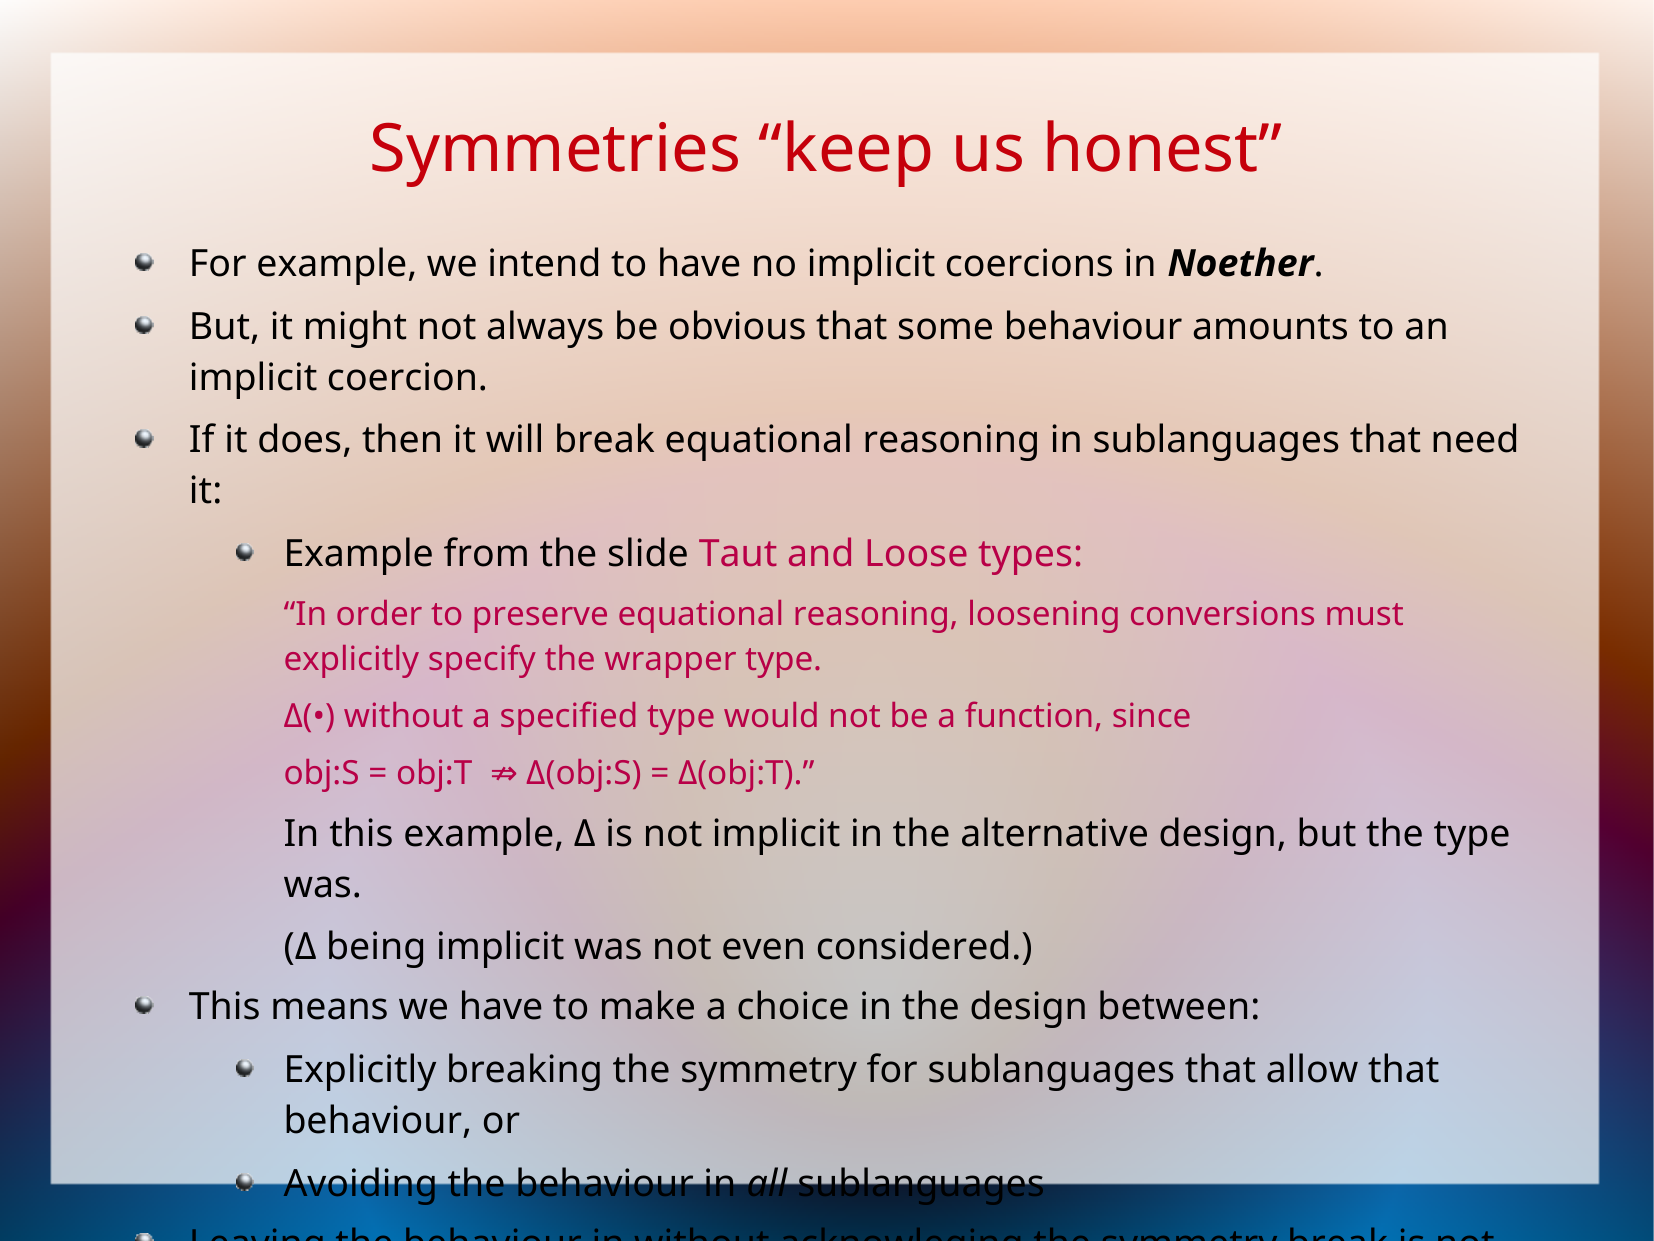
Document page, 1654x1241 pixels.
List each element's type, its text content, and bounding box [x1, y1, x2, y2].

picture [0, 0, 1654, 1241]
title Symmetries “keep us honest” [82, 55, 1571, 237]
list For example, we intend to have no implicit coercions in Noether. But, it might not always be obvious that some behaviour amounts to an implicit coercion. If it does, then it will break equational reasoning in sublanguages that need it: Example from the slide Taut and Loose types: “In order to preserve equational reasoning, loosening conversions must explicitly specify the wrapper type. Δ(•) without a specified type would not be a function, since obj:S = obj:T ⇏ Δ(obj:S) = Δ(obj:T).” In this example, Δ is not implicit in the alternative design, but the type was. (Δ being implicit was not even considered.) This means we have to make a choice in the design between: Explicitly breaking the symmetry for sublanguages that allow that behaviour, or Avoiding the behaviour in all sublanguages Leaving the behaviour in without acknowleging the symmetry break is not an option. [118, 236, 1536, 1103]
